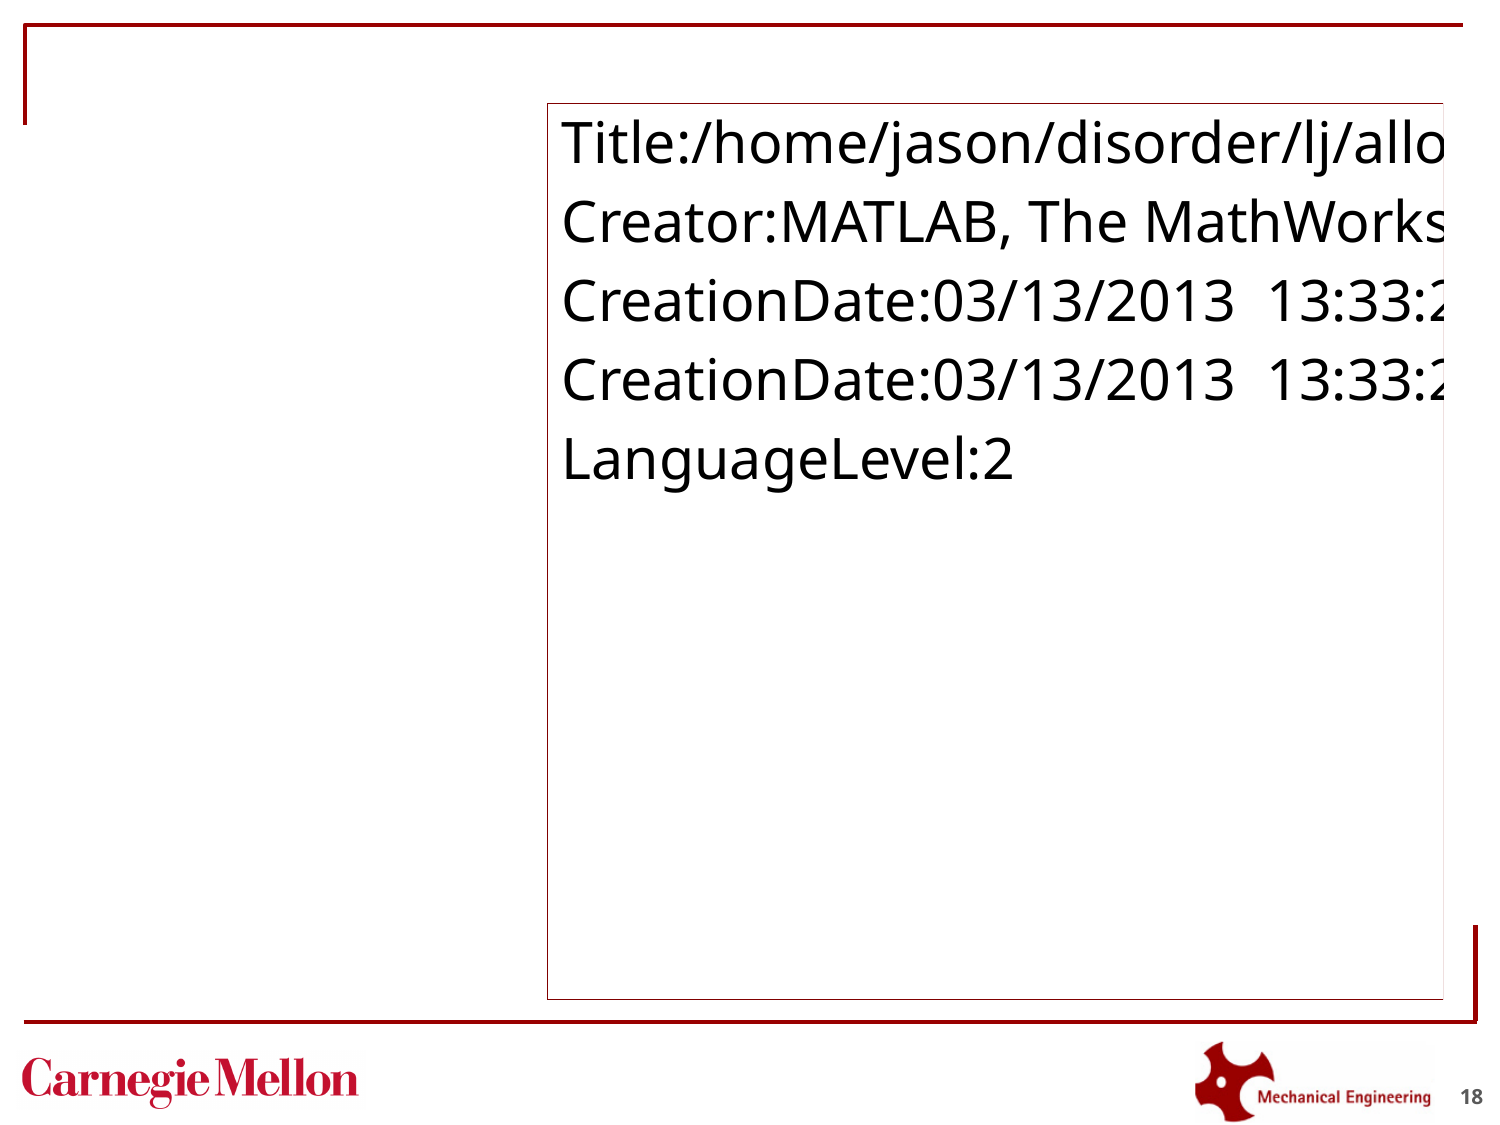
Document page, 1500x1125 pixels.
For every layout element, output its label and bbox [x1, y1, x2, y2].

picture [543, 99, 1444, 1000]
picture [1192, 1034, 1438, 1125]
picture [16, 1050, 366, 1110]
